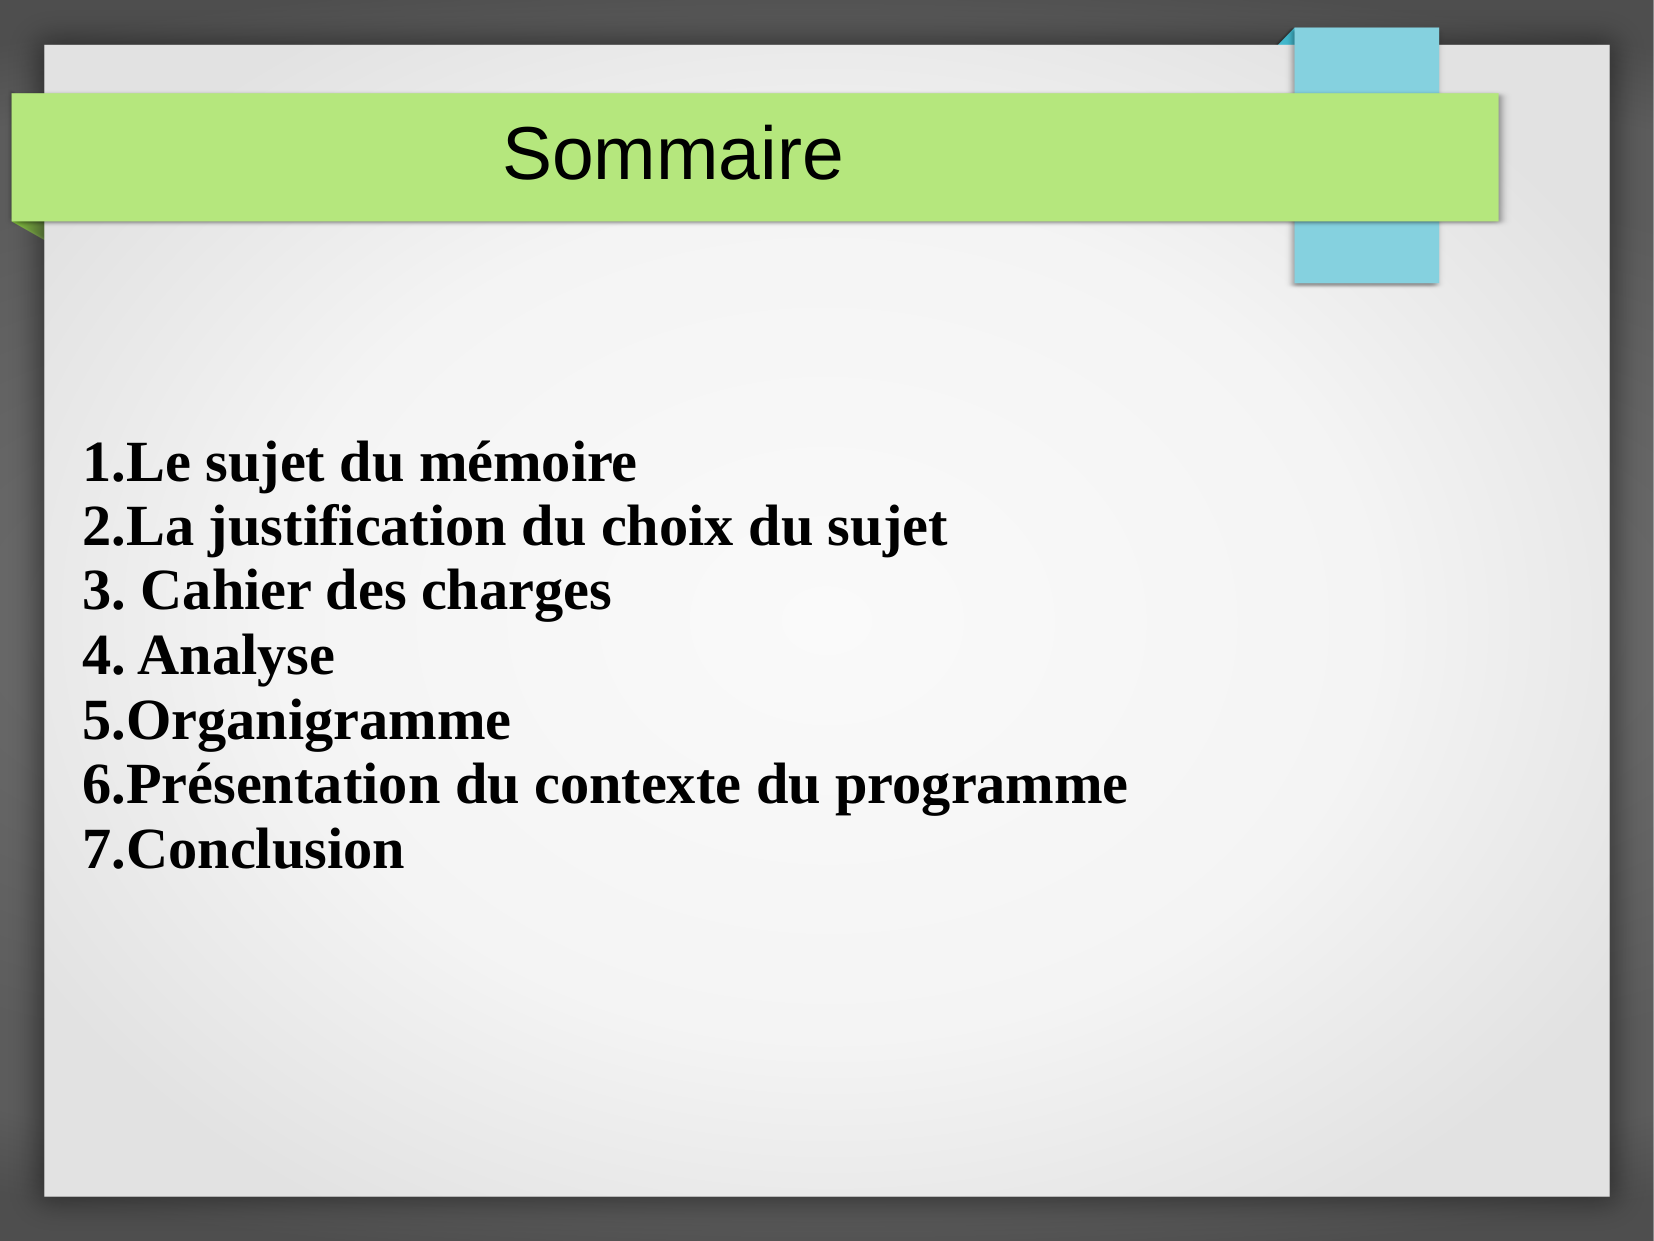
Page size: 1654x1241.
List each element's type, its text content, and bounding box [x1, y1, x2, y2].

title Sommaire [82, 94, 1264, 213]
subtitle 1.Le sujet du mémoire 2.La justification du choix du sujet 3. Cahier des charges 4. Analyse 5.Organigramme 6.Présentation du contexte du programme 7.Conclusion [82, 295, 1571, 1015]
picture [0, 0, 1654, 1241]
